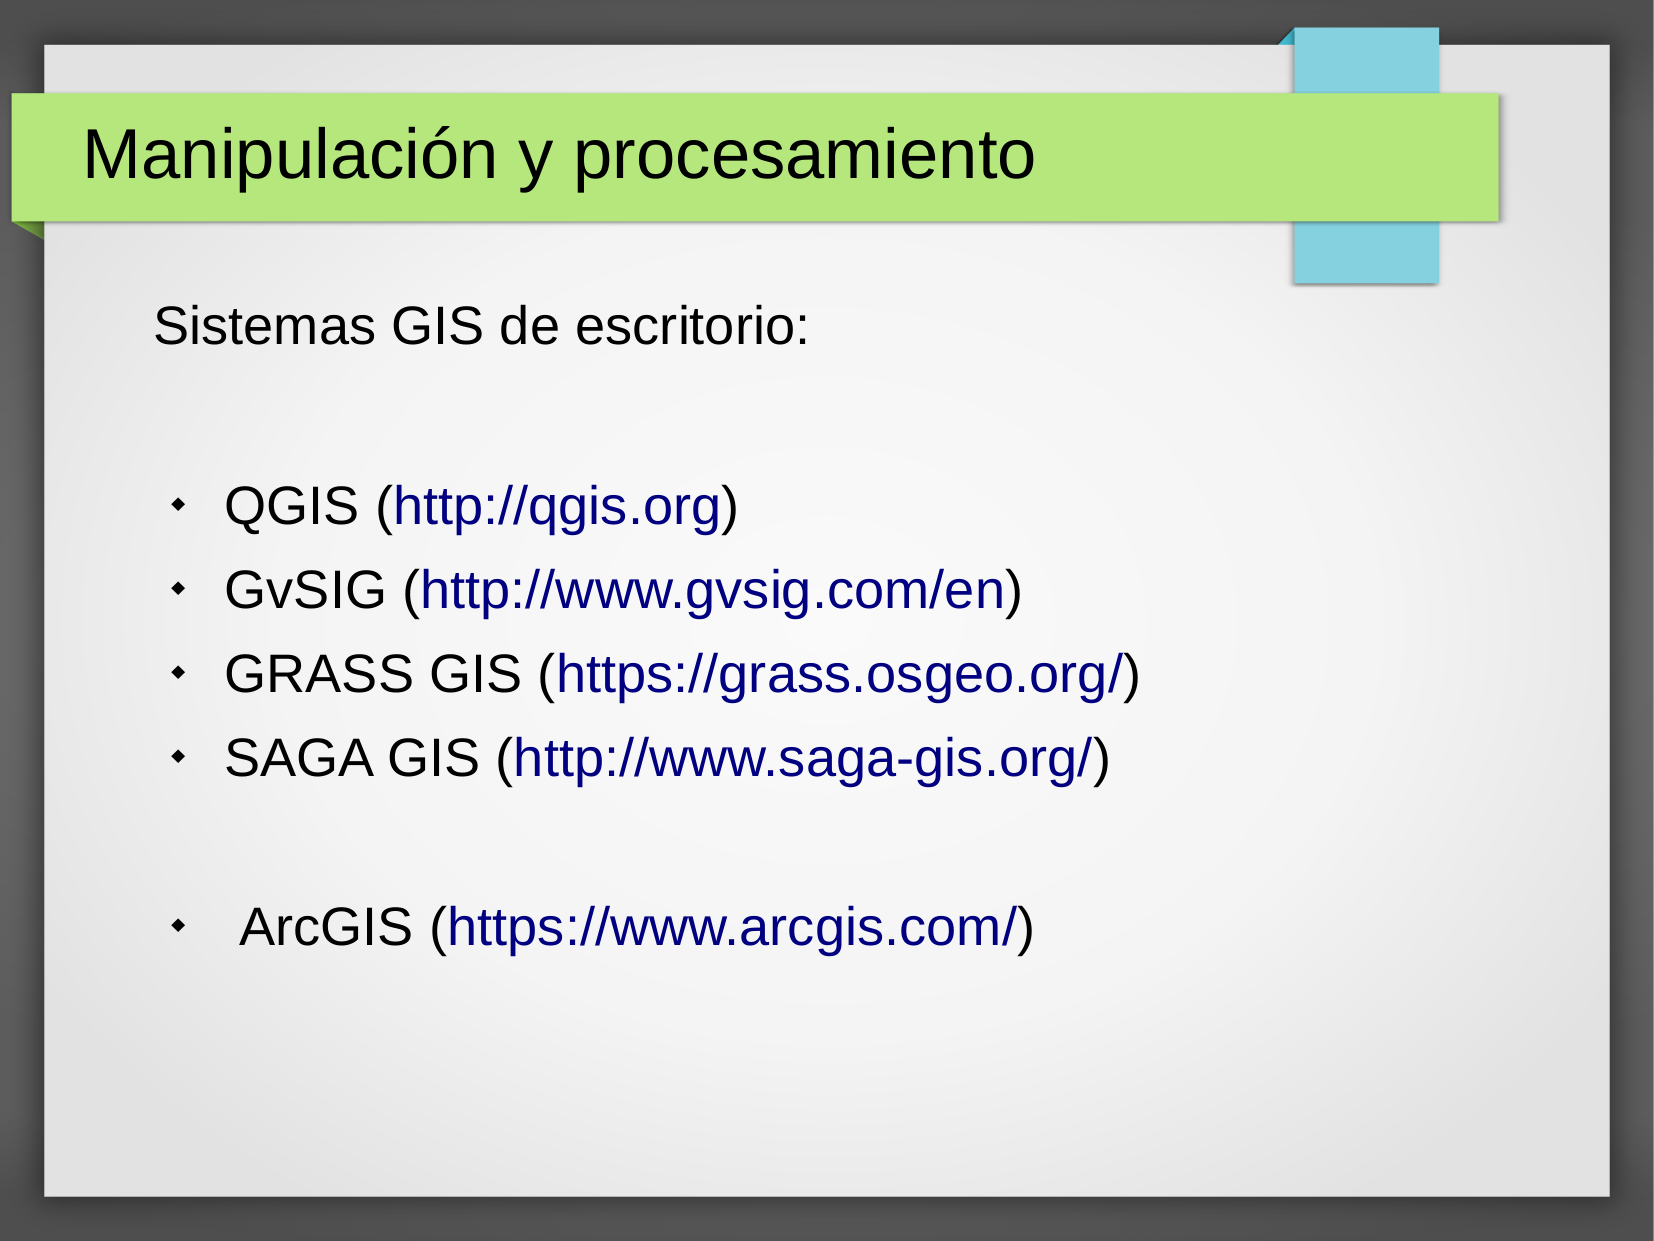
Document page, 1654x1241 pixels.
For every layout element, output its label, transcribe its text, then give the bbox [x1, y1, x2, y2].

list Sistemas GIS de escritorio: QGIS (http://qgis.org) GvSIG (http://www.gvsig.com/en) GRASS GIS (https://grass.osgeo.org/) SAGA GIS (http://www.saga-gis.org/) ArcGIS (https://www.arcgis.com/) [82, 295, 1571, 1015]
picture [0, 0, 1654, 1241]
title Manipulación y procesamiento [82, 94, 1264, 213]
